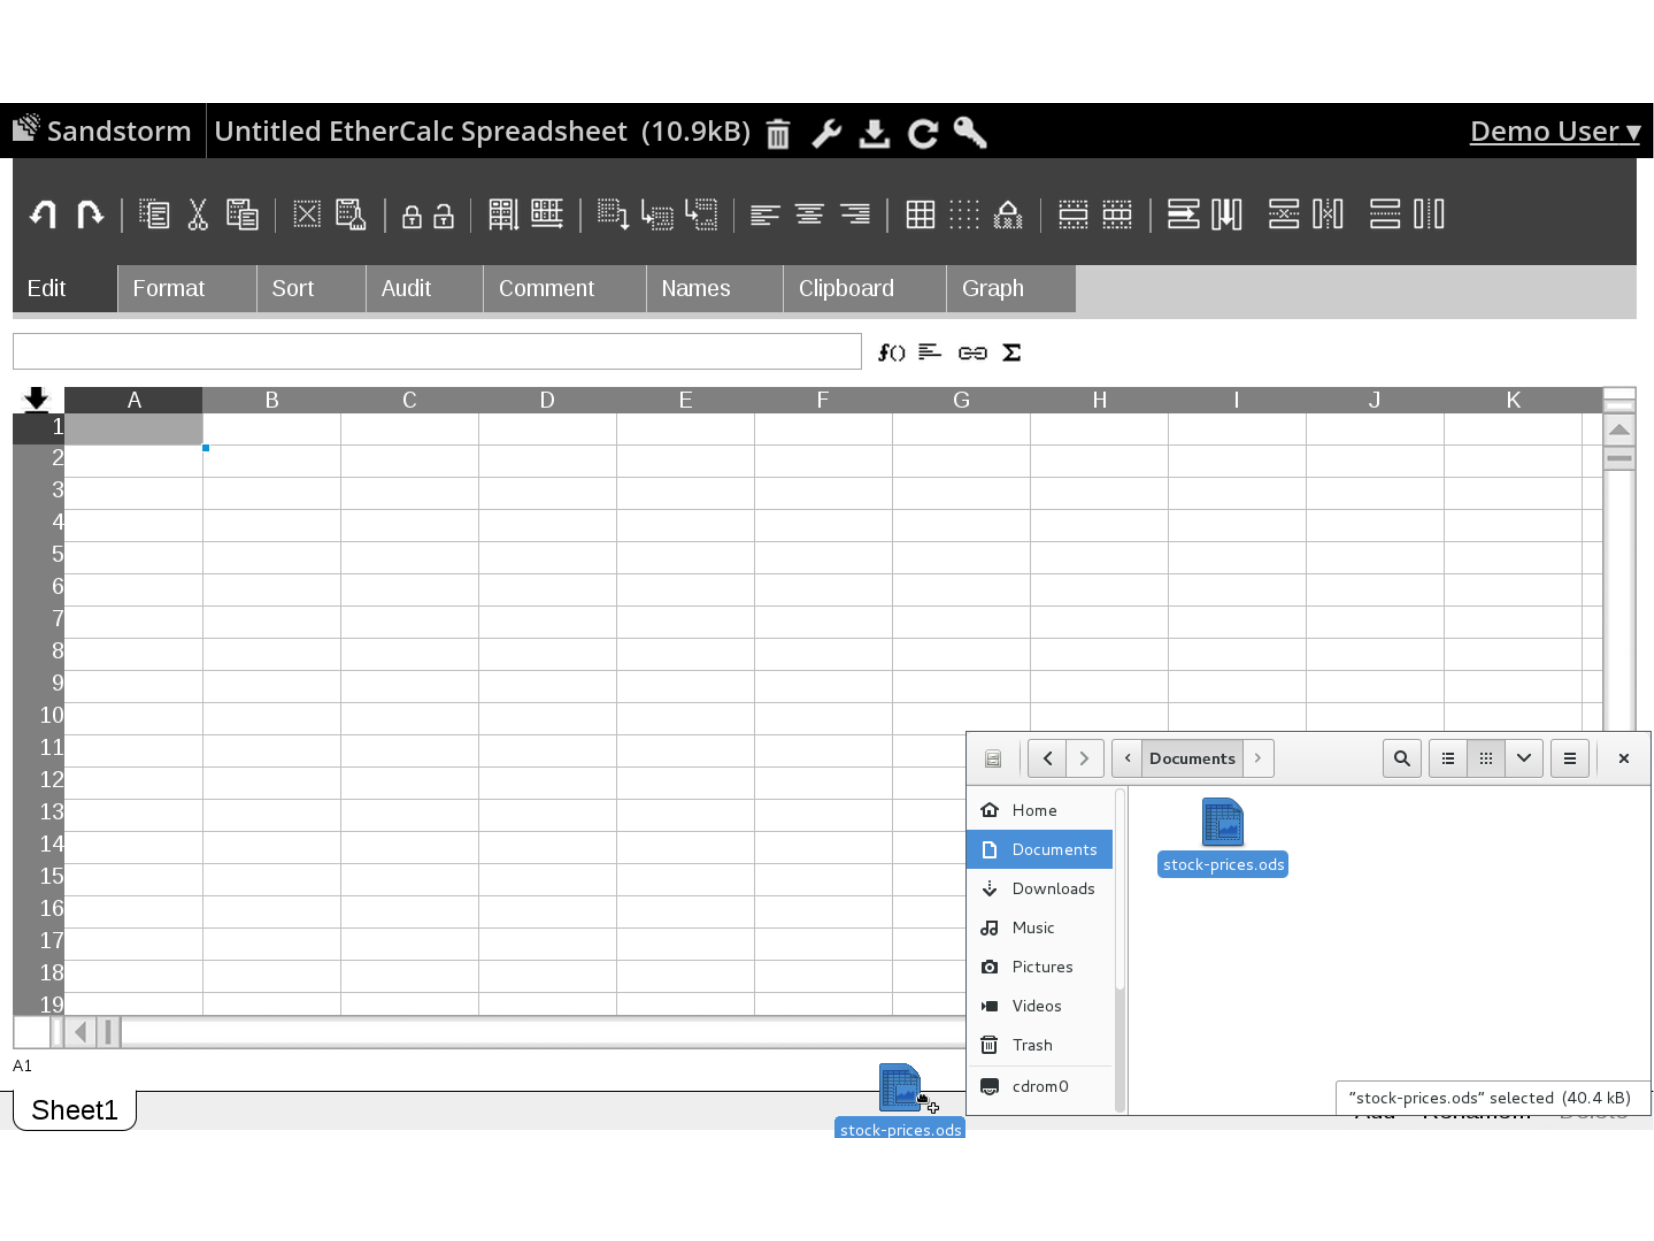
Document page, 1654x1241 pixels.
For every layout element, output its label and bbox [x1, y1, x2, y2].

picture [0, 103, 1654, 1138]
